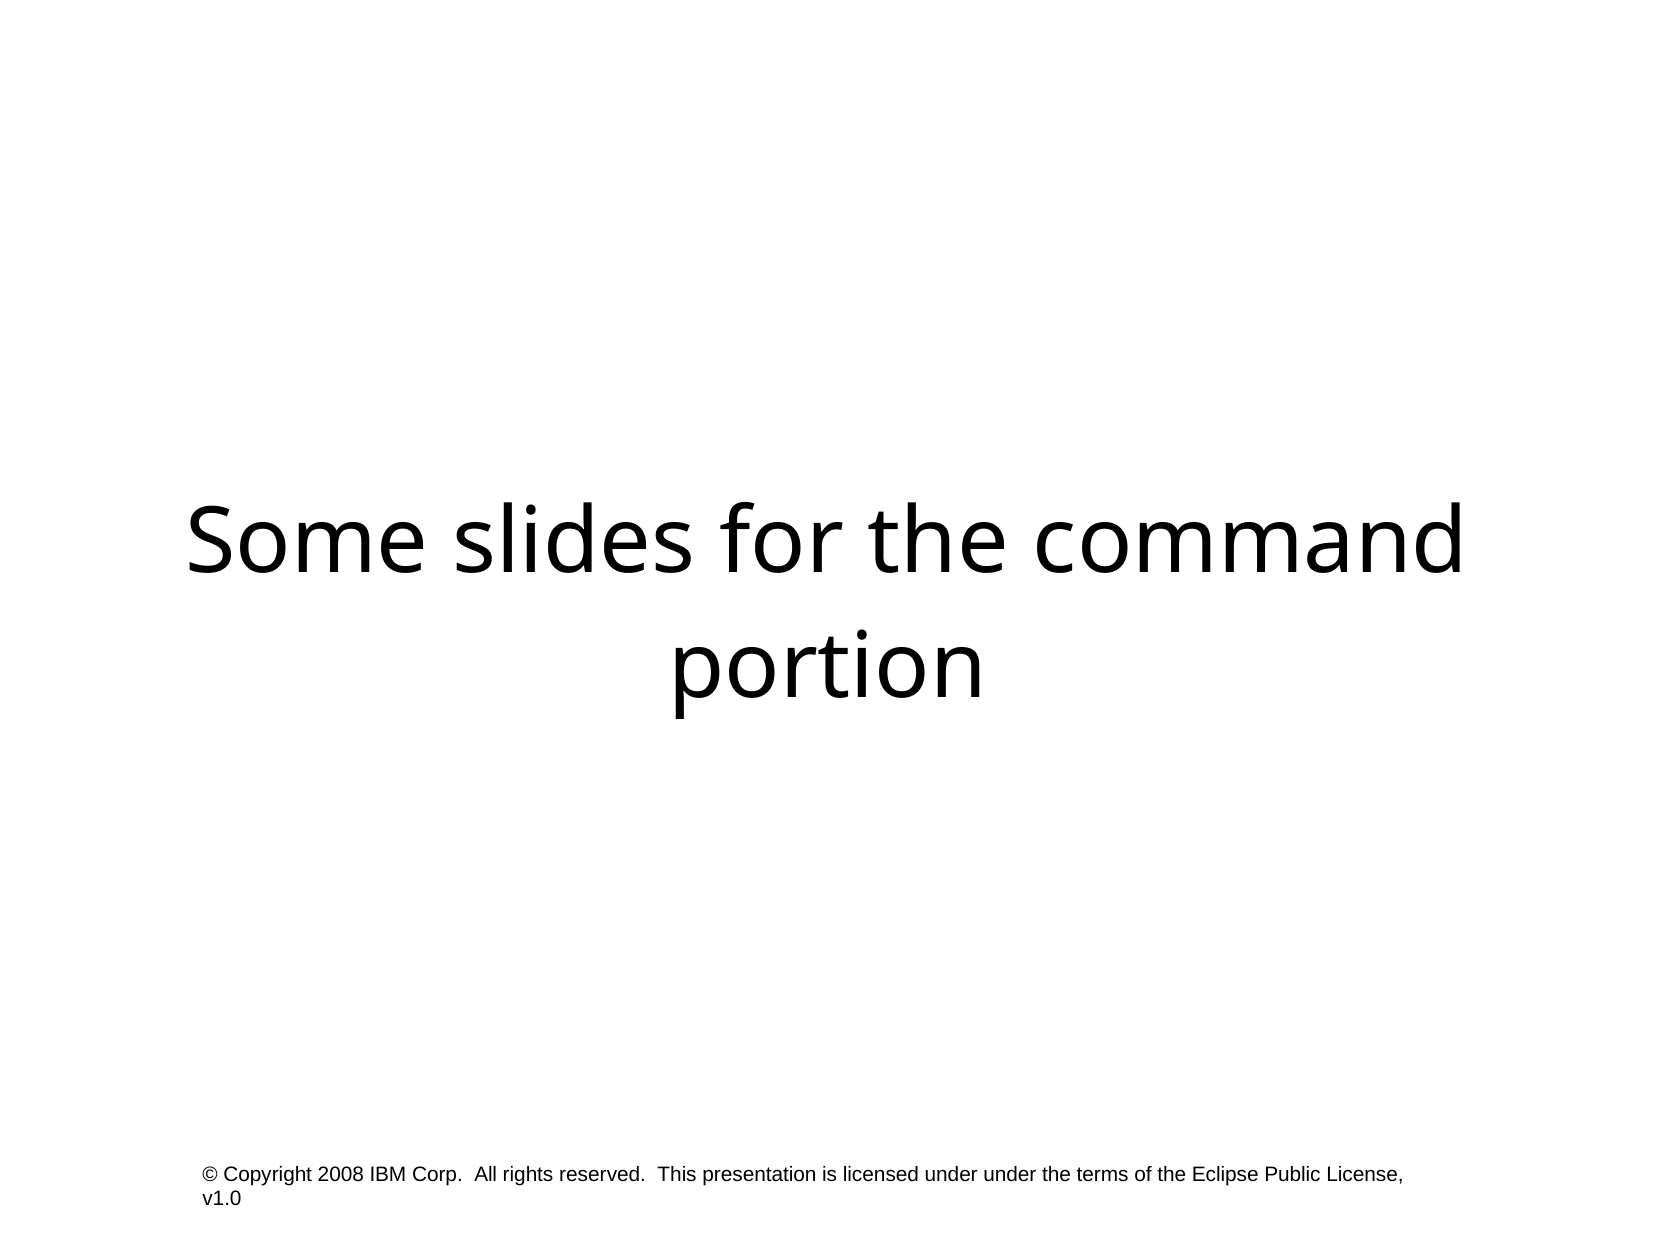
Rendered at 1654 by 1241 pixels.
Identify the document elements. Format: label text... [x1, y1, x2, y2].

title Some slides for the command portion [121, 492, 1534, 707]
